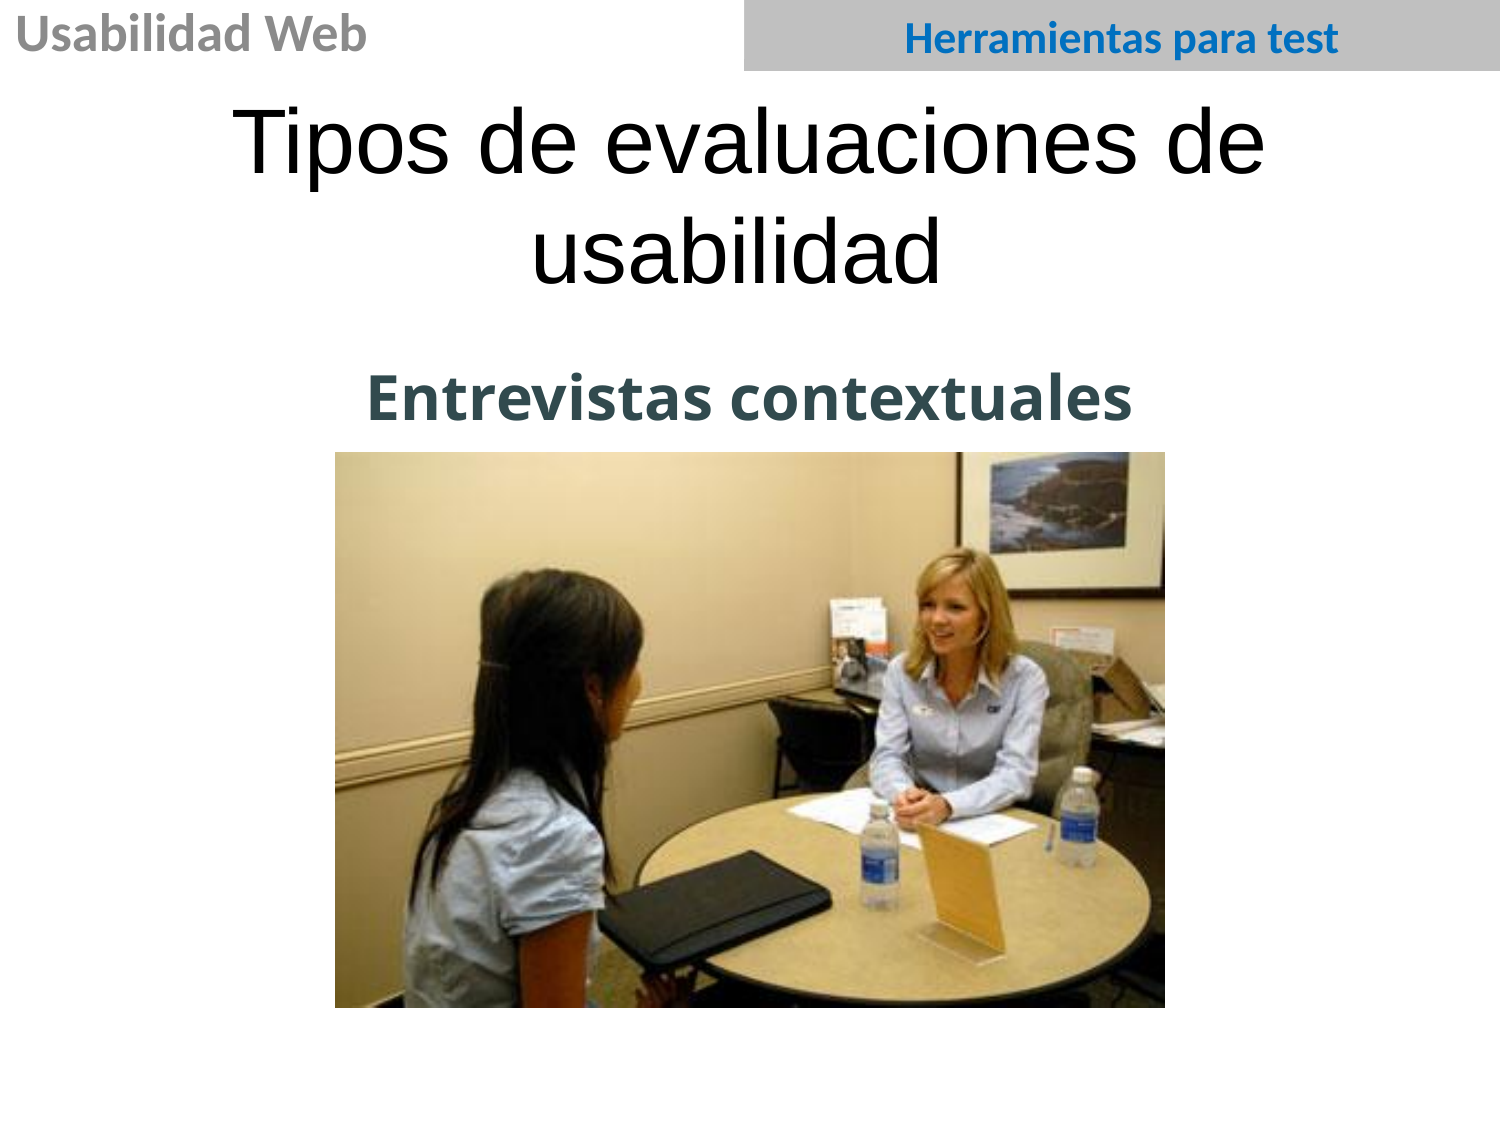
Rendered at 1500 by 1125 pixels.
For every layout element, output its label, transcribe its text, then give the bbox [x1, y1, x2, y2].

picture [335, 452, 1165, 1008]
title Usabilidad Web [0, 0, 745, 60]
text_box Tipos de evaluaciones de usabilidad [75, 74, 1425, 262]
text_box Entrevistas contextuales [106, 305, 1393, 416]
title Herramientas para test [744, 0, 1500, 71]
